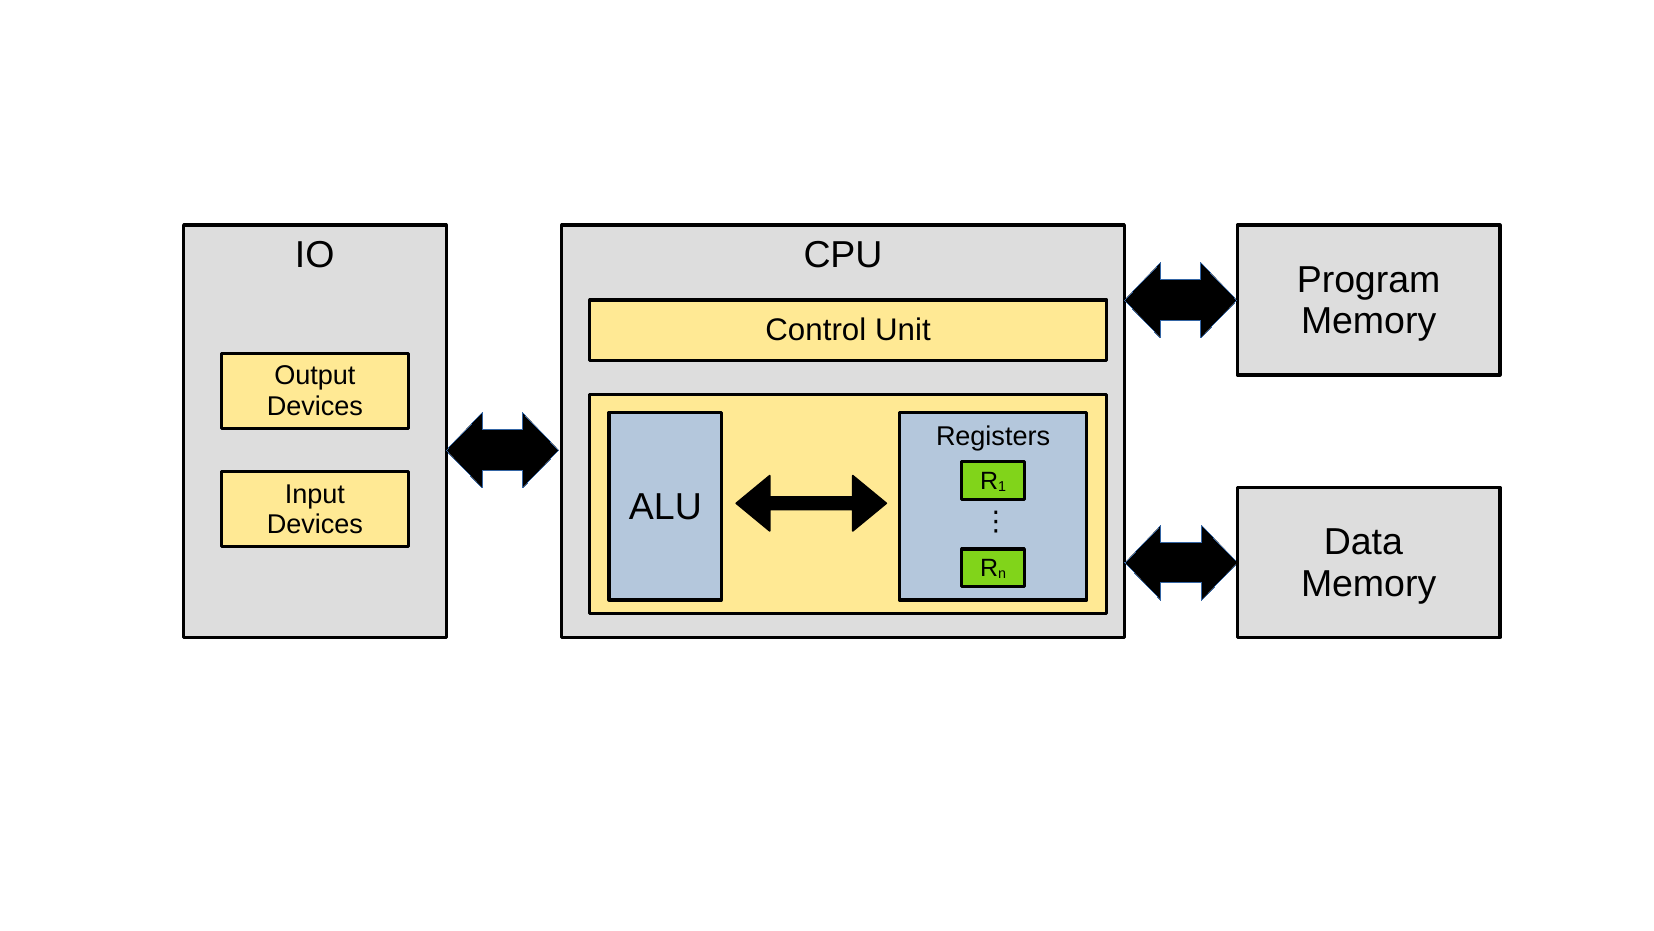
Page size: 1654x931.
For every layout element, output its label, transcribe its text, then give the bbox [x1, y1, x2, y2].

text_box Registers [899, 412, 1087, 600]
text_box CPU [561, 224, 1125, 638]
text_box R1 [961, 461, 1025, 500]
text_box ALU [608, 412, 722, 600]
text_box [589, 394, 1107, 614]
text_box [1124, 525, 1237, 601]
text_box Output Devices [221, 353, 409, 429]
text_box ⋮ [967, 498, 1014, 544]
text_box Rn [961, 548, 1025, 587]
text_box [446, 412, 559, 488]
text_box Control Unit [589, 300, 1107, 361]
text_box [1124, 262, 1237, 338]
text_box IO [183, 224, 447, 638]
text_box Input Devices [221, 471, 409, 547]
text_box Program Memory [1237, 225, 1500, 376]
text_box Data Memory [1237, 487, 1500, 638]
